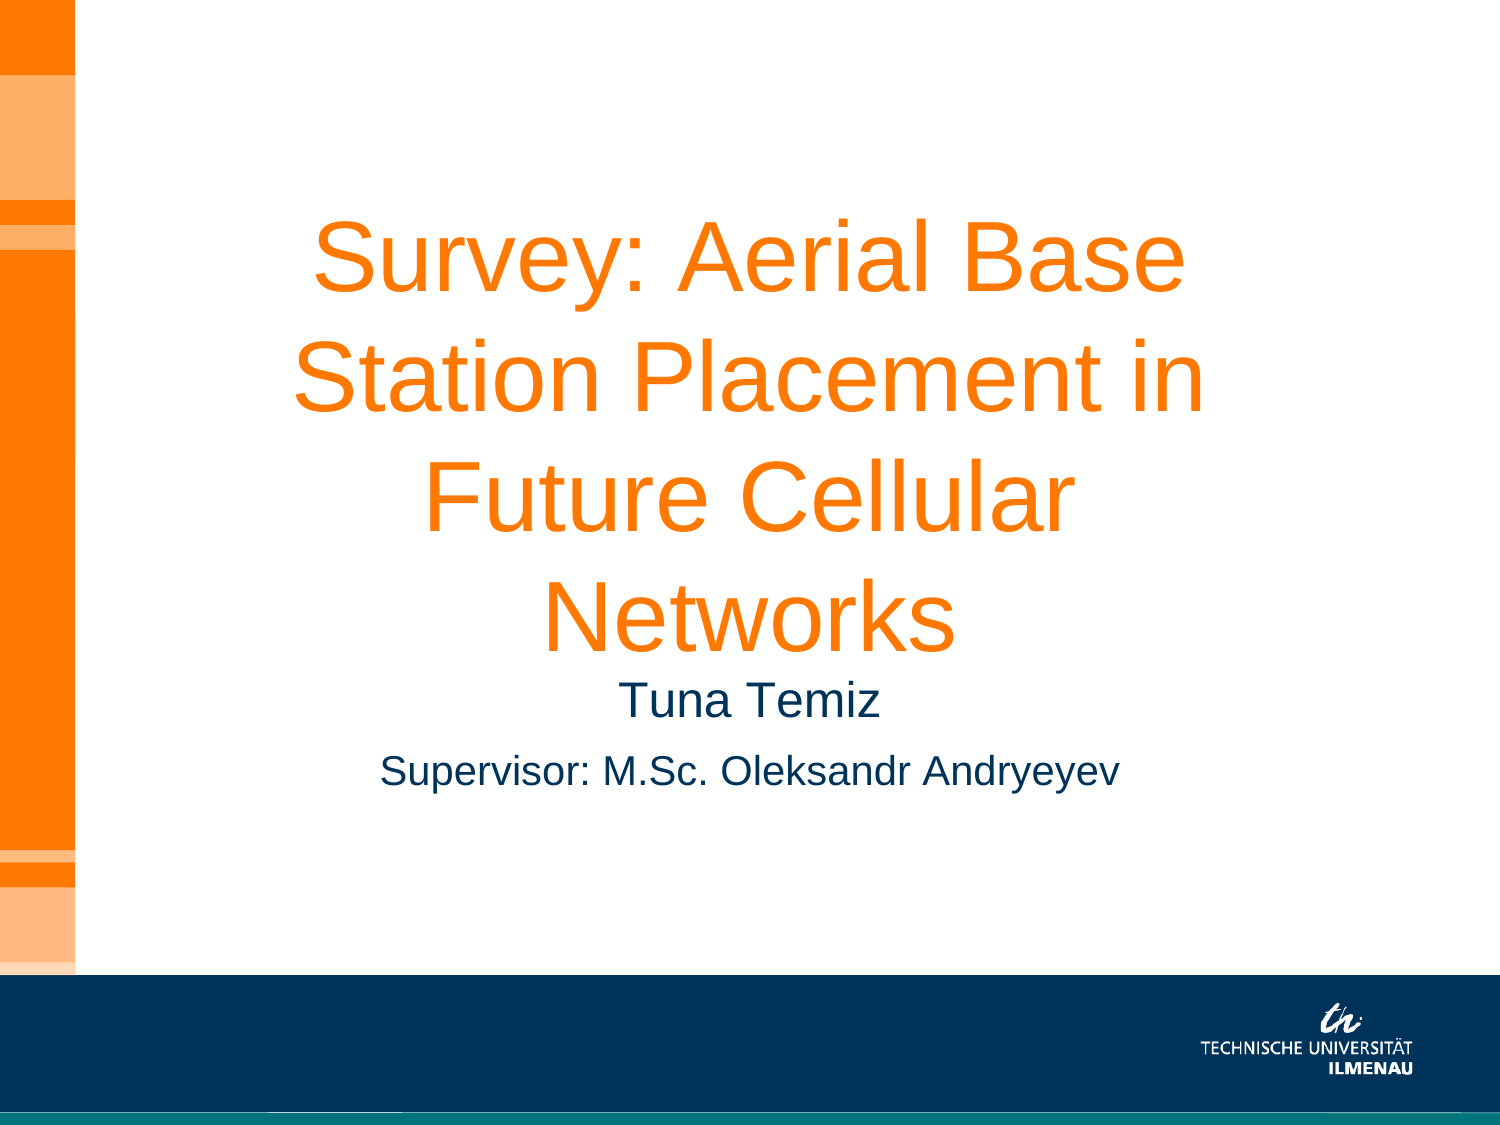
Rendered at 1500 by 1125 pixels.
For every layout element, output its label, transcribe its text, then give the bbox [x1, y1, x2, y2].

title Survey: Aerial Base Station Placement in Future Cellular Networks [187, 184, 1313, 576]
subtitle Tuna Temiz Supervisor: M.Sc. Oleksandr Andryeyev [187, 590, 1313, 863]
